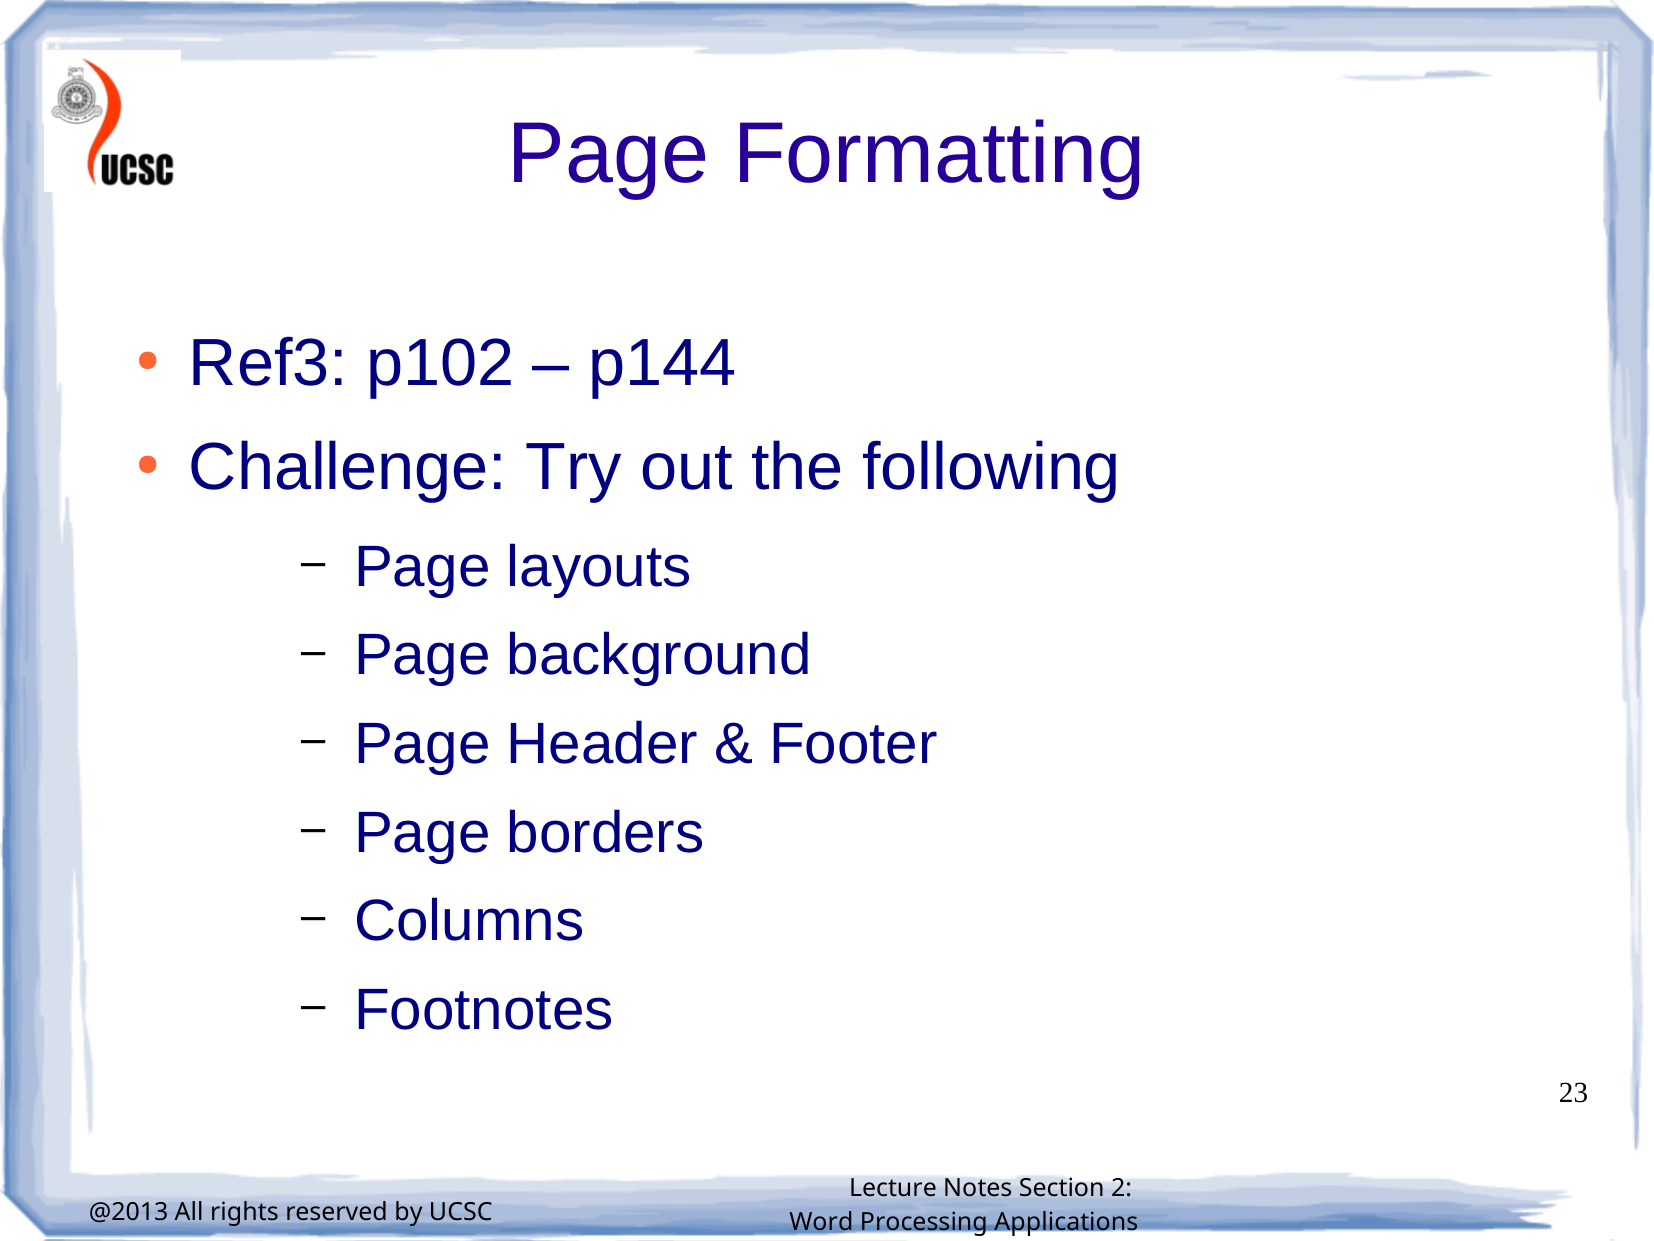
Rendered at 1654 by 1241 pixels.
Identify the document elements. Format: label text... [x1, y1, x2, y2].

list Ref3: p102 – p144 Challenge: Try out the following Page layouts Page background Page Header & Footer Page borders Columns Footnotes [118, 324, 1571, 1129]
title Page Formatting [82, 49, 1571, 257]
picture [0, 0, 1654, 1241]
